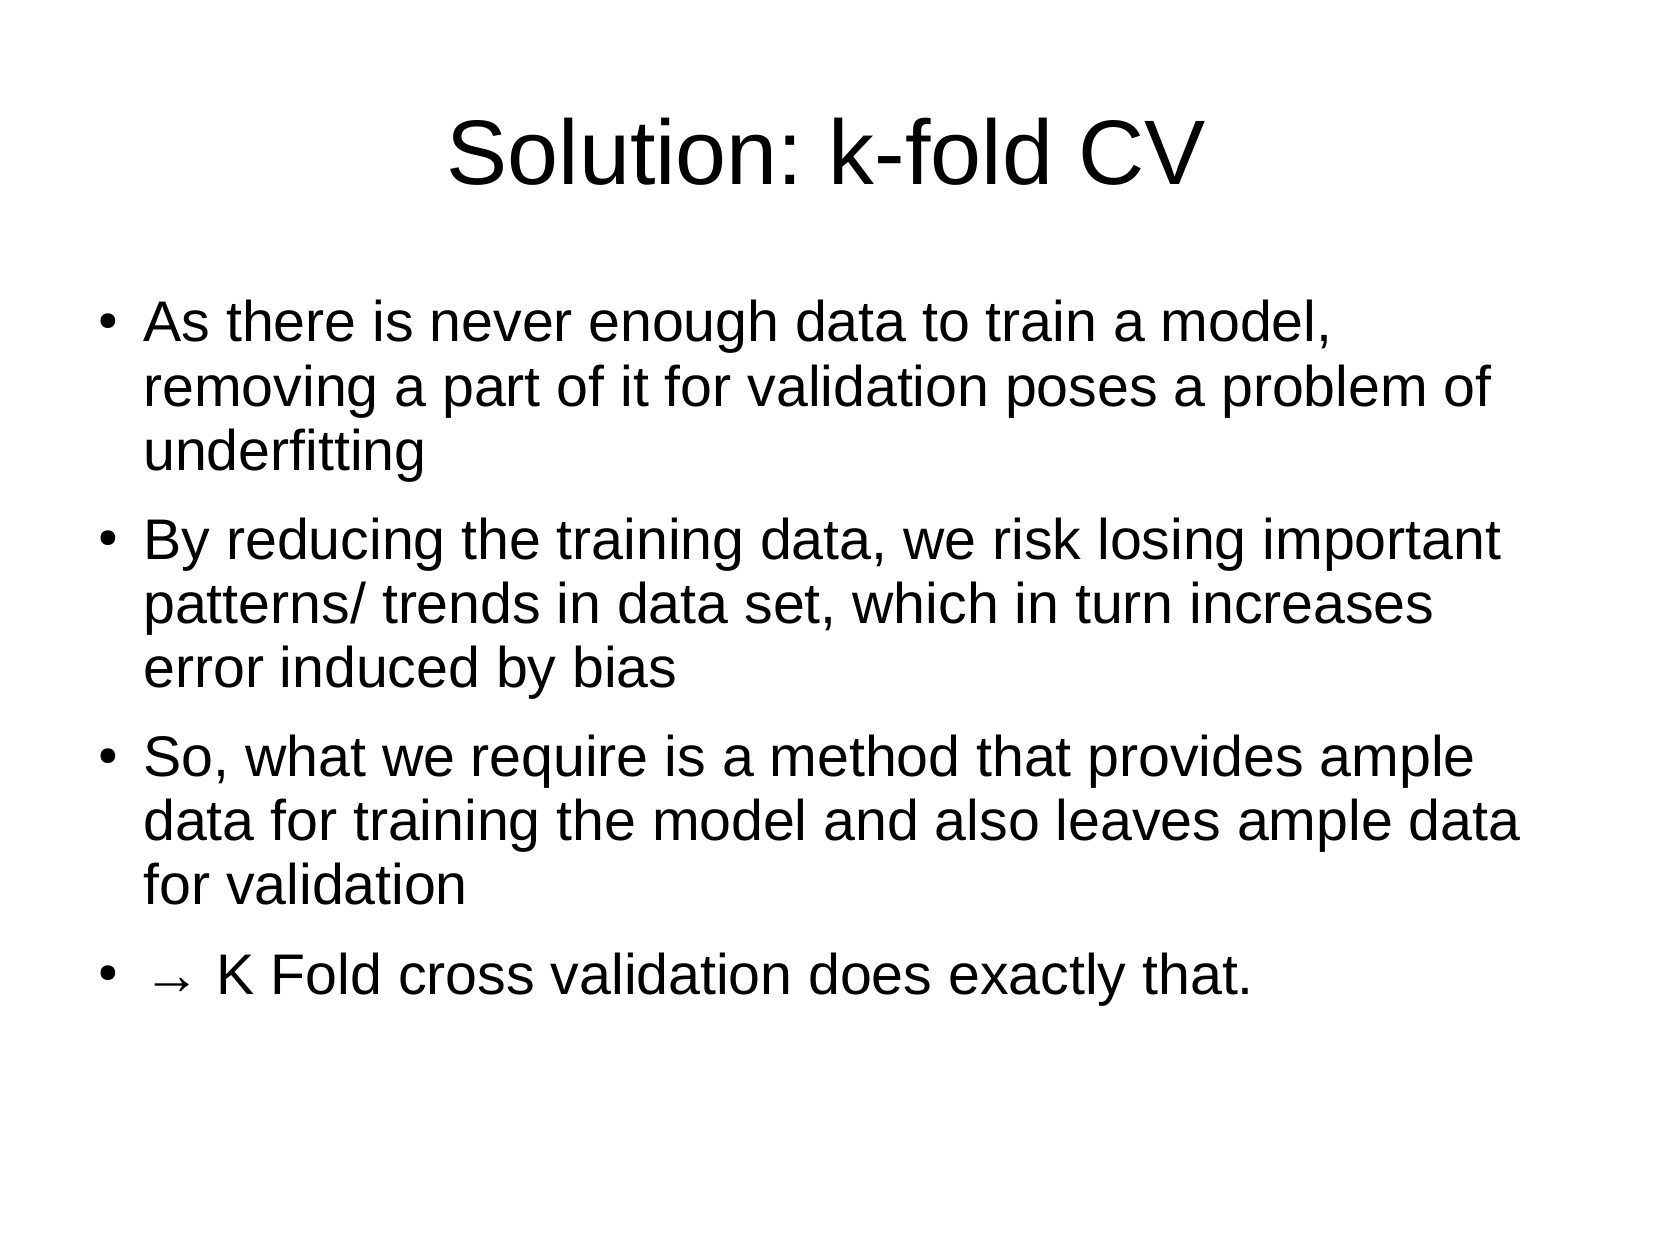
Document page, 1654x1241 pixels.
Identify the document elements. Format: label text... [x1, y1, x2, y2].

list As there is never enough data to train a model, removing a part of it for validation poses a problem of underfitting By reducing the training data, we risk losing important patterns/ trends in data set, which in turn increases error induced by bias So, what we require is a method that provides ample data for training the model and also leaves ample data for validation → K Fold cross validation does exactly that. [82, 290, 1571, 1010]
title Solution: k-fold CV [82, 49, 1571, 257]
